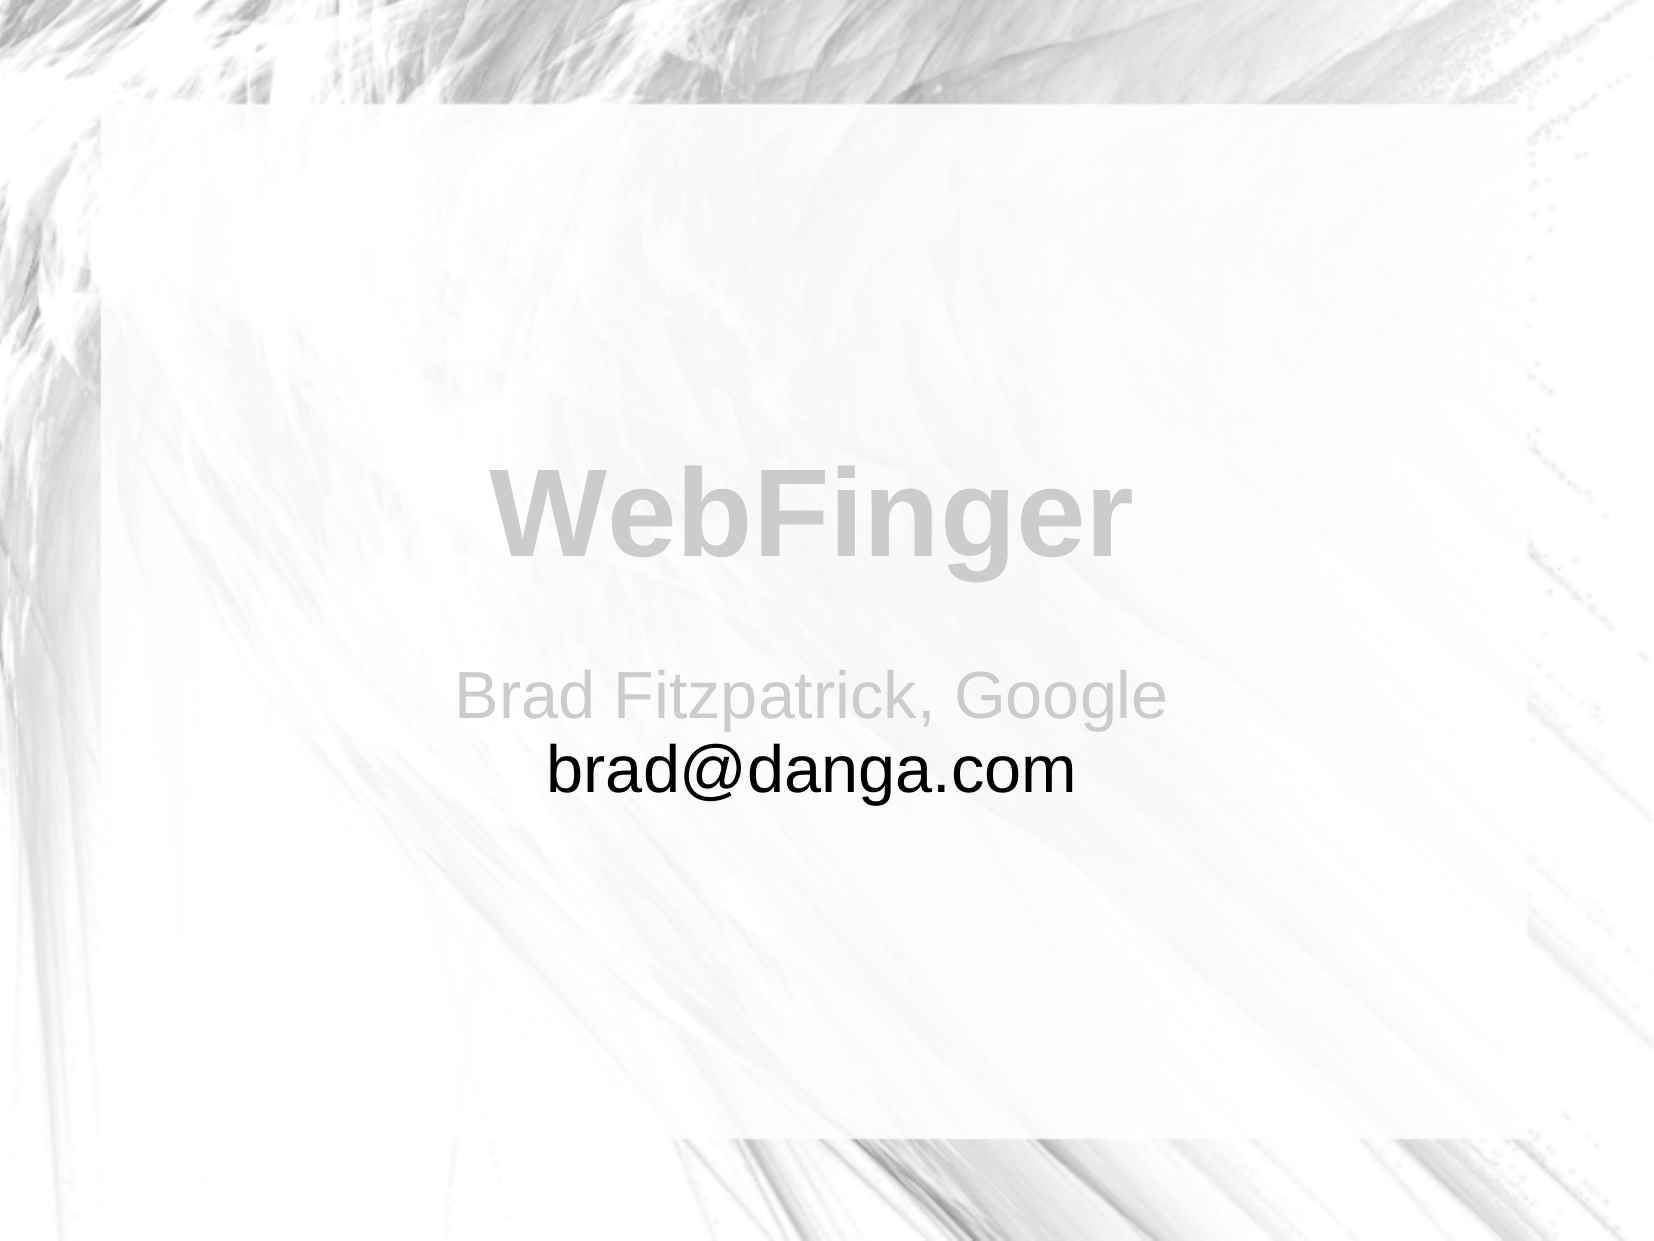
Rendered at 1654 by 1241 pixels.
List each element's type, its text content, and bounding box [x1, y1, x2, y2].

subtitle WebFinger Brad Fitzpatrick, Google brad@danga.com [118, 112, 1506, 1139]
picture [0, 0, 1654, 1241]
